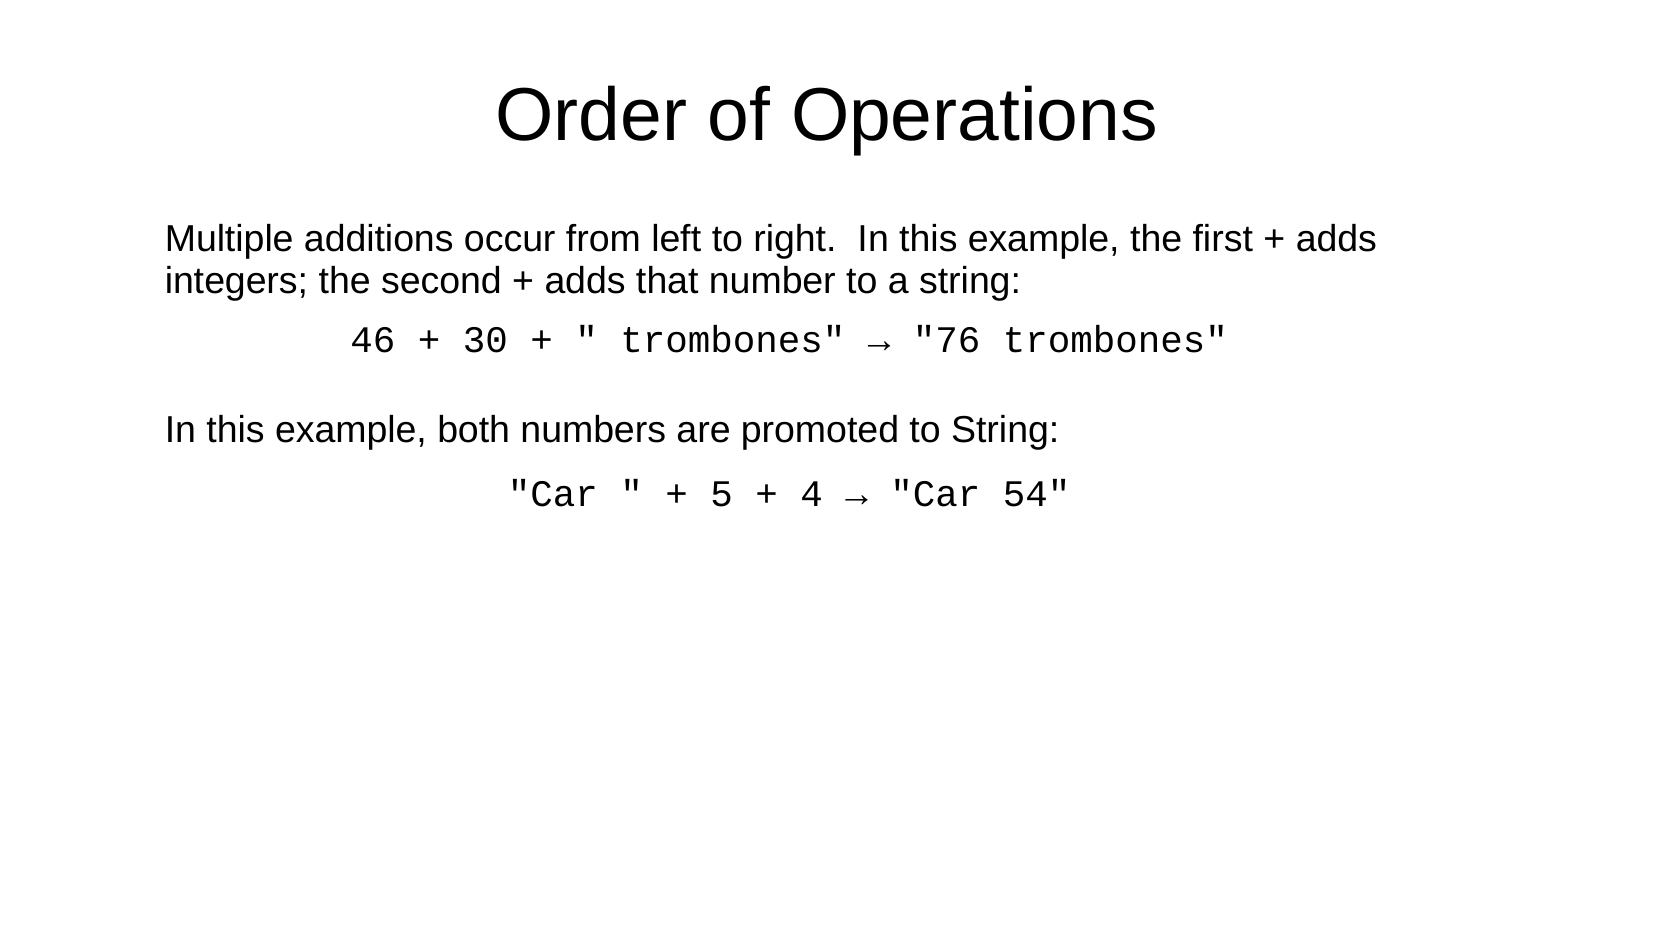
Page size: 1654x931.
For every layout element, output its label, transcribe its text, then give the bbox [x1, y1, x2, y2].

text_box 46 + 30 + " trombones" → "76 trombones" [335, 314, 1243, 372]
text_box In this example, both numbers are promoted to String: [150, 401, 1463, 459]
title Order of Operations [82, 37, 1571, 193]
text_box Multiple additions occur from left to right. In this example, the first + adds integers; the second + adds that number to a string: [150, 209, 1463, 309]
text_box "Car " + 5 + 4 → "Car 54" [493, 467, 1086, 526]
